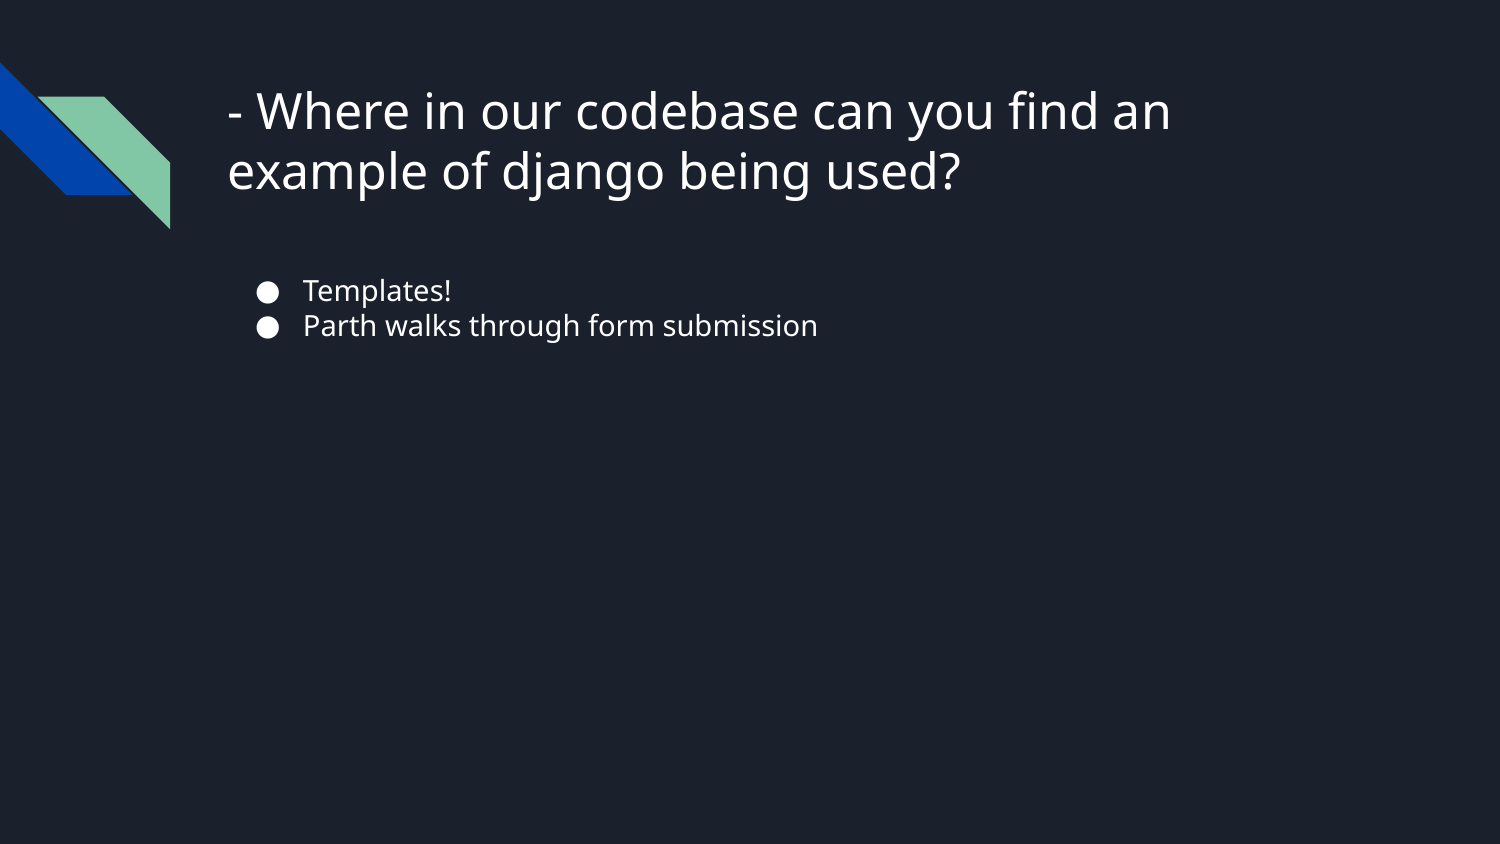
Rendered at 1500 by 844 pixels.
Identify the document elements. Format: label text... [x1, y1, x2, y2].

title - Where in our codebase can you find an example of django being used? [212, 64, 1368, 215]
list Templates! Parth walks through form submission [212, 257, 1368, 735]
